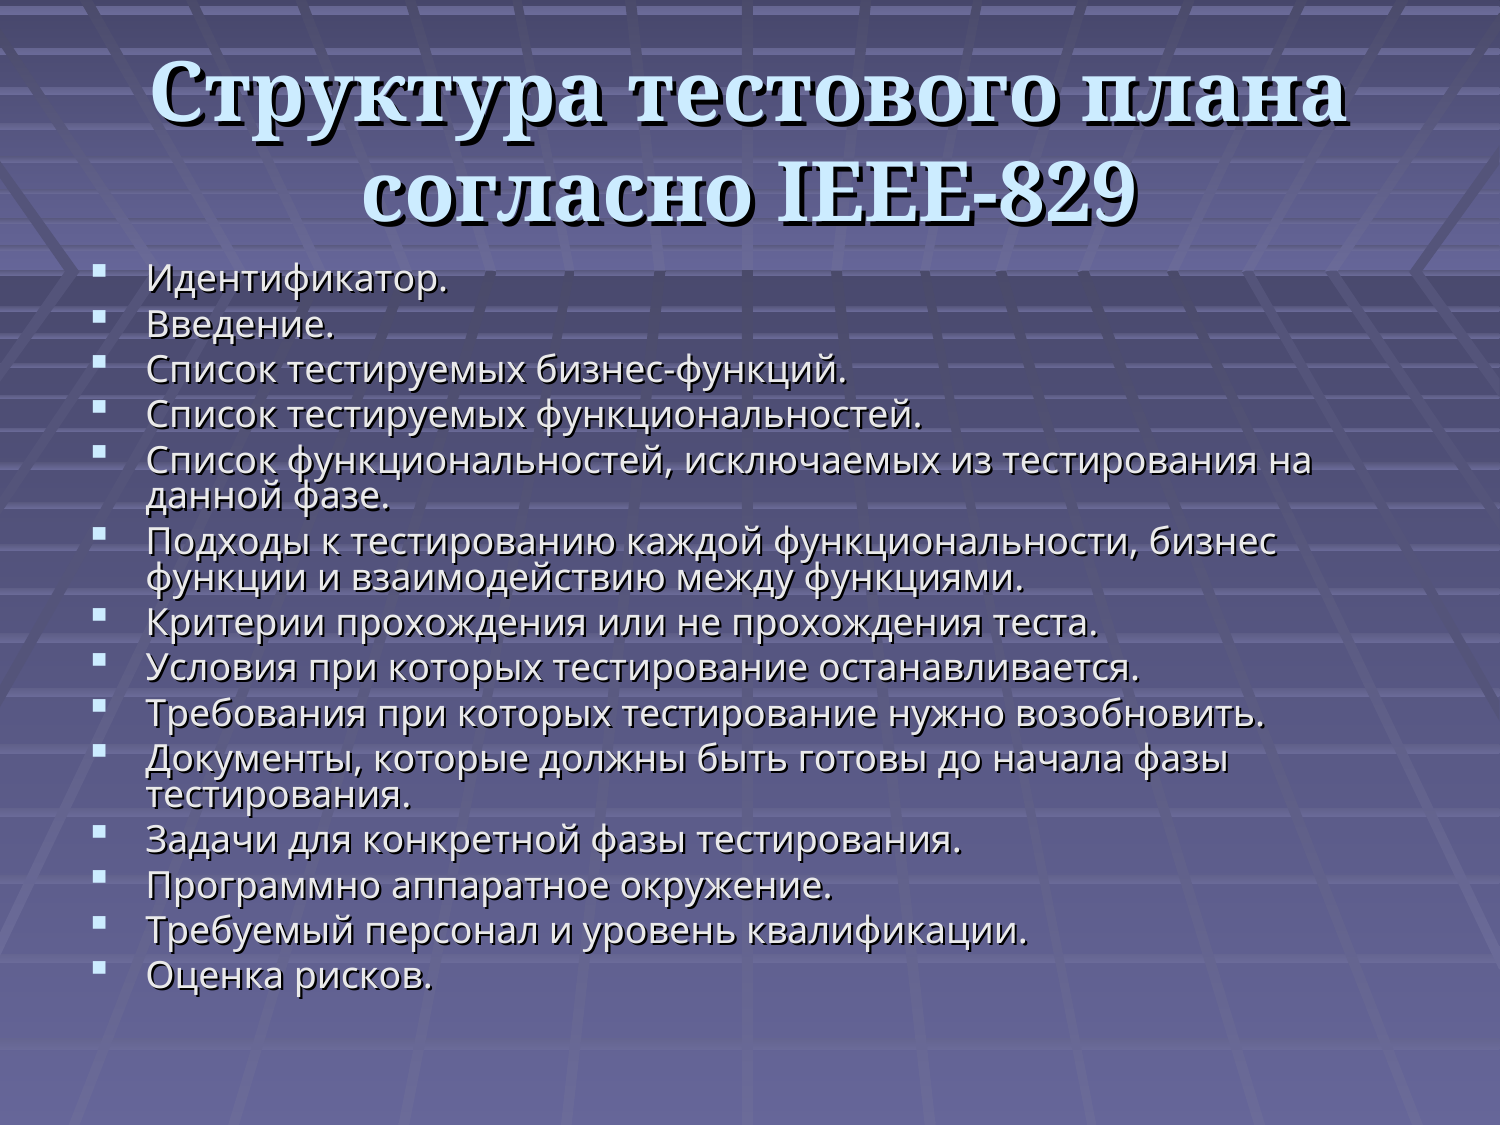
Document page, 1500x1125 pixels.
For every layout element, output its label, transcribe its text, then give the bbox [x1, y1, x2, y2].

title Структура тестового плана согласно IEEE-829 [74, 30, 1425, 247]
list Идентификатор. Введение. Список тестируемых бизнес-функций. Список тестируемых функциональностей. Список функциональностей, исключаемых из тестирования на данной фазе. Подходы к тестированию каждой функциональности, бизнес функции и взаимодействию между функциями. Критерии прохождения или не прохождения теста. Условия при которых тестирование останавливается. Требования при которых тестирование нужно возобновить. Документы, которые должны быть готовы до начала фазы тестирования. Задачи для конкретной фазы тестирования. Программно аппаратное окружение. Требуемый персонал и уровень квалификации. Оценка рисков. [74, 255, 1425, 1071]
